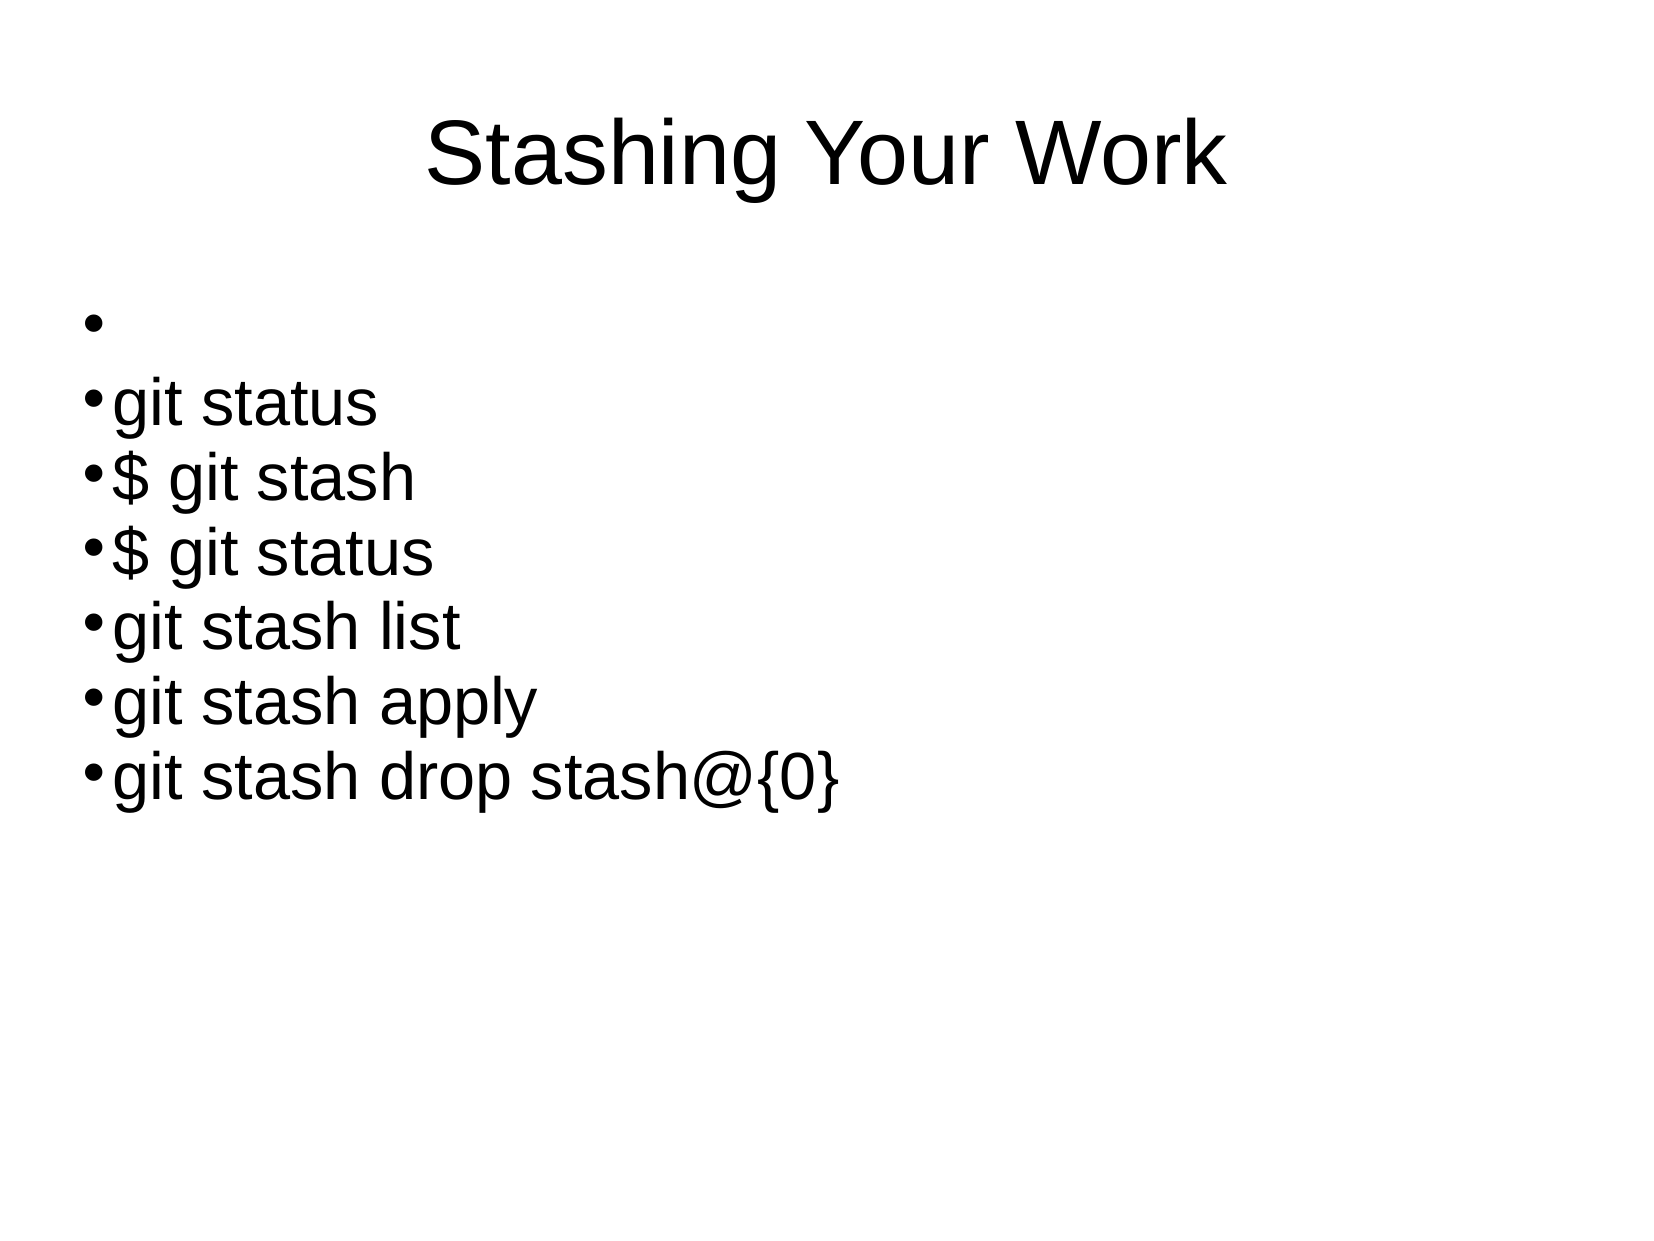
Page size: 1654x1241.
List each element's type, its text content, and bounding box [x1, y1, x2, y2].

text_box git status $ git stash $ git status git stash list git stash apply git stash drop stash@{0} [82, 290, 1571, 1010]
text_box Stashing Your Work [82, 49, 1571, 257]
